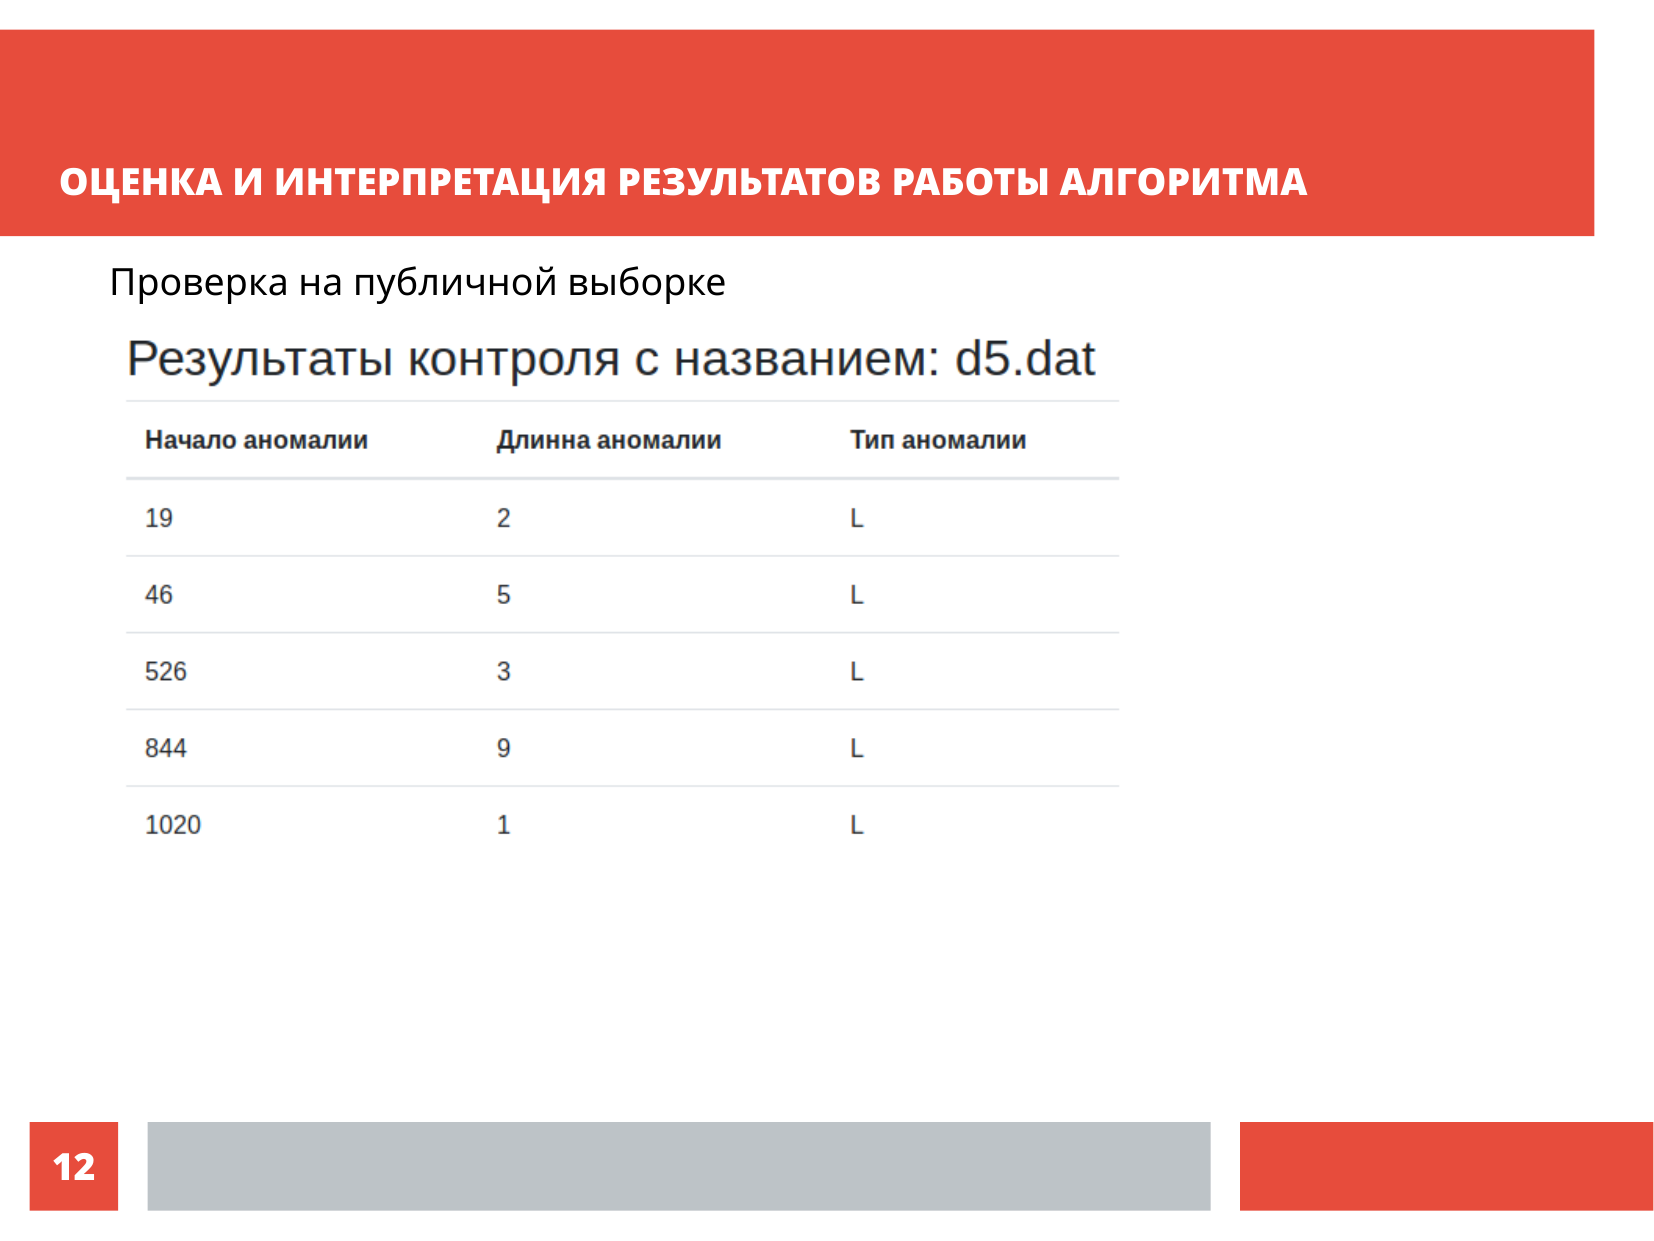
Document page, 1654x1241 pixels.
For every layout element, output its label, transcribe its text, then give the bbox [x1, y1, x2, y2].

picture [103, 330, 1146, 892]
text_box Проверка на публичной выборке [94, 248, 875, 307]
title ОЦЕНКА И ИНТЕРПРЕТАЦИЯ РЕЗУЛЬТАТОВ РАБОТЫ АЛГОРИТМА [59, 59, 1595, 207]
